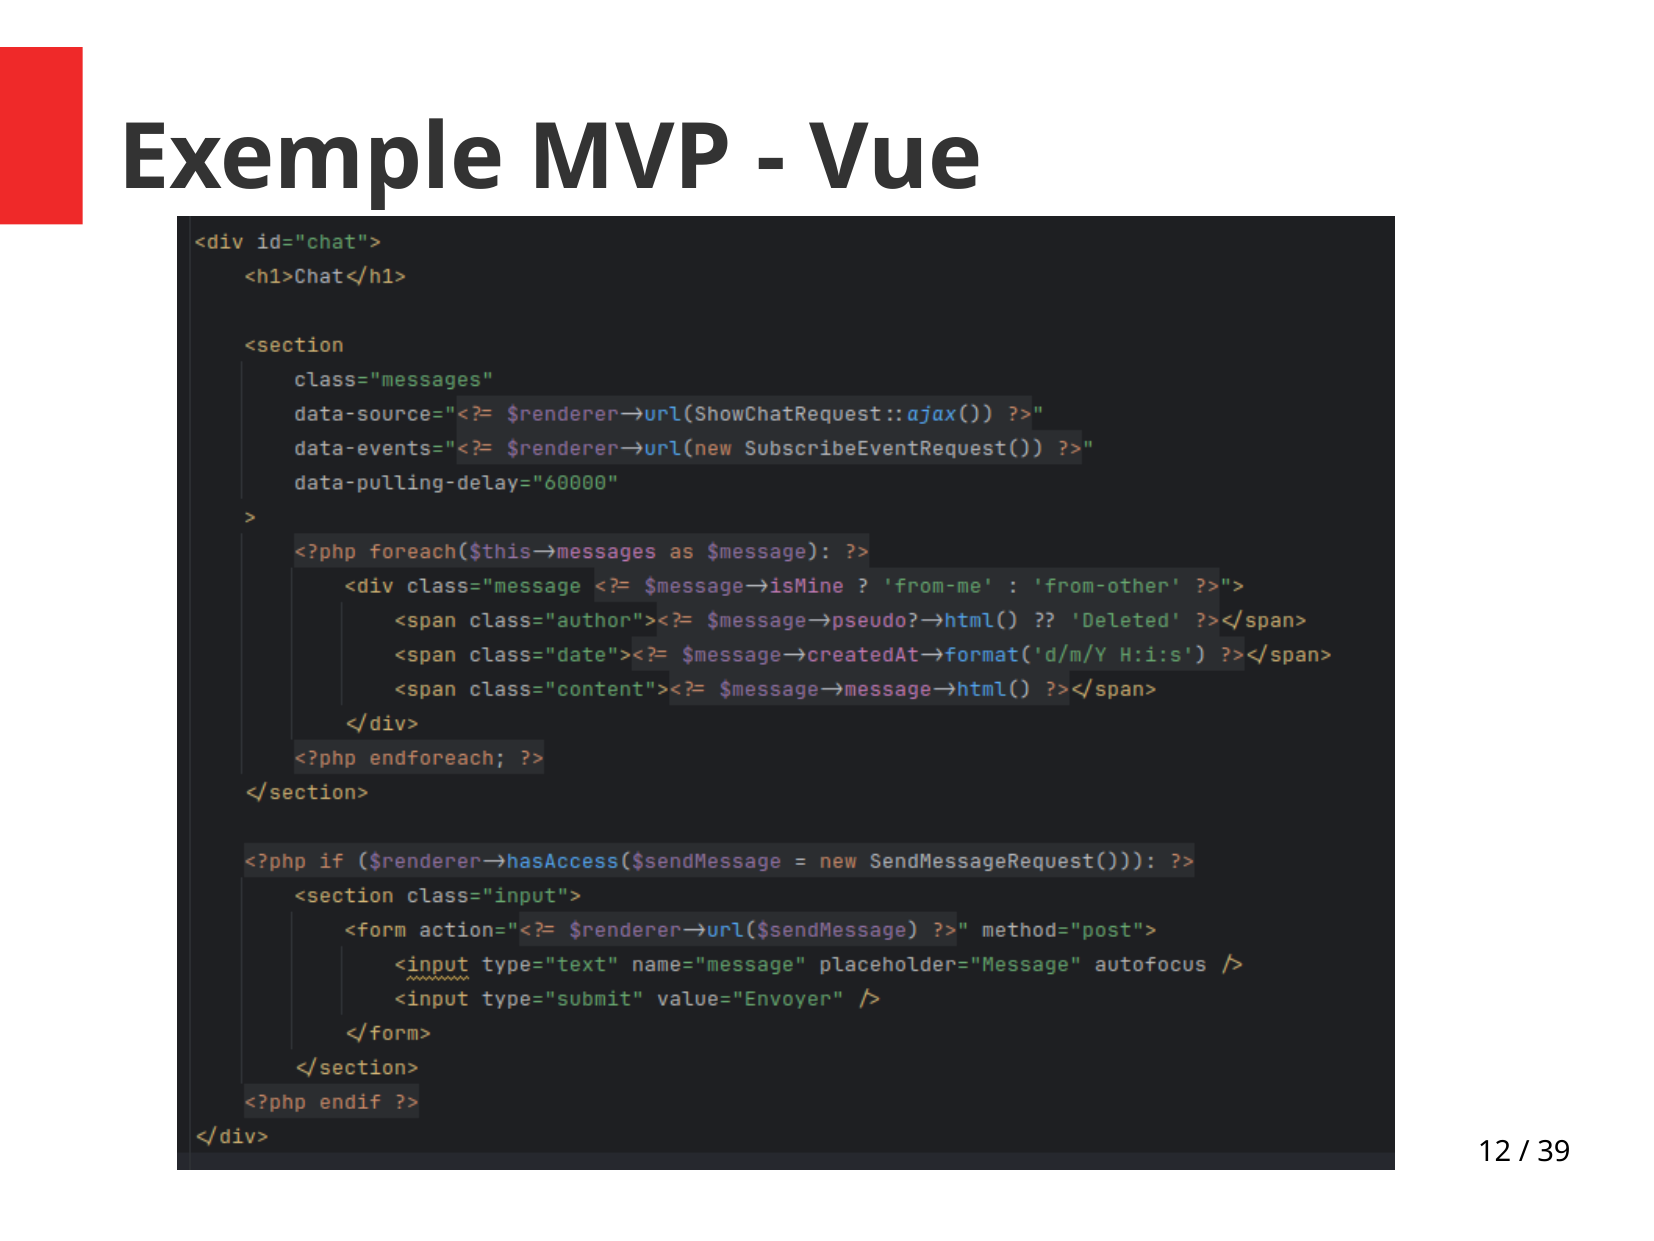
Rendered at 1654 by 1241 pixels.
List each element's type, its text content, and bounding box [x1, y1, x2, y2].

picture [177, 216, 1395, 1170]
title Exemple MVP - Vue [118, 49, 1571, 257]
